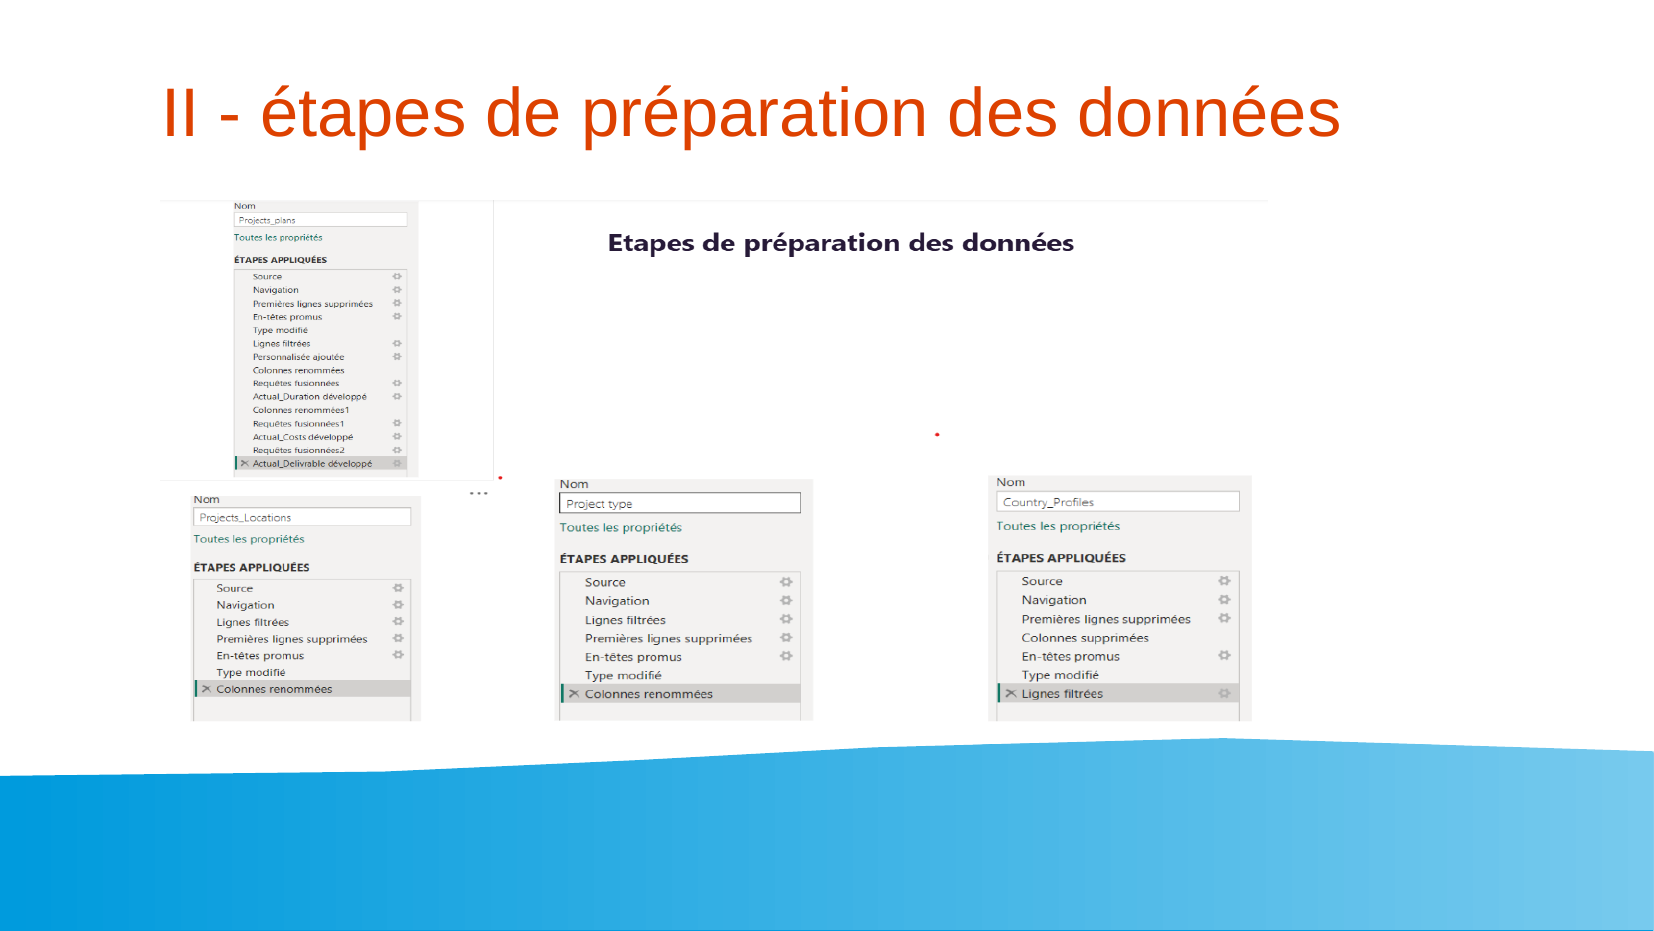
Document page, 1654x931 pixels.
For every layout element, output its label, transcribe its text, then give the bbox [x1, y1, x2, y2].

picture [160, 200, 1268, 732]
title II - étapes de préparation des données [13, 23, 1490, 201]
